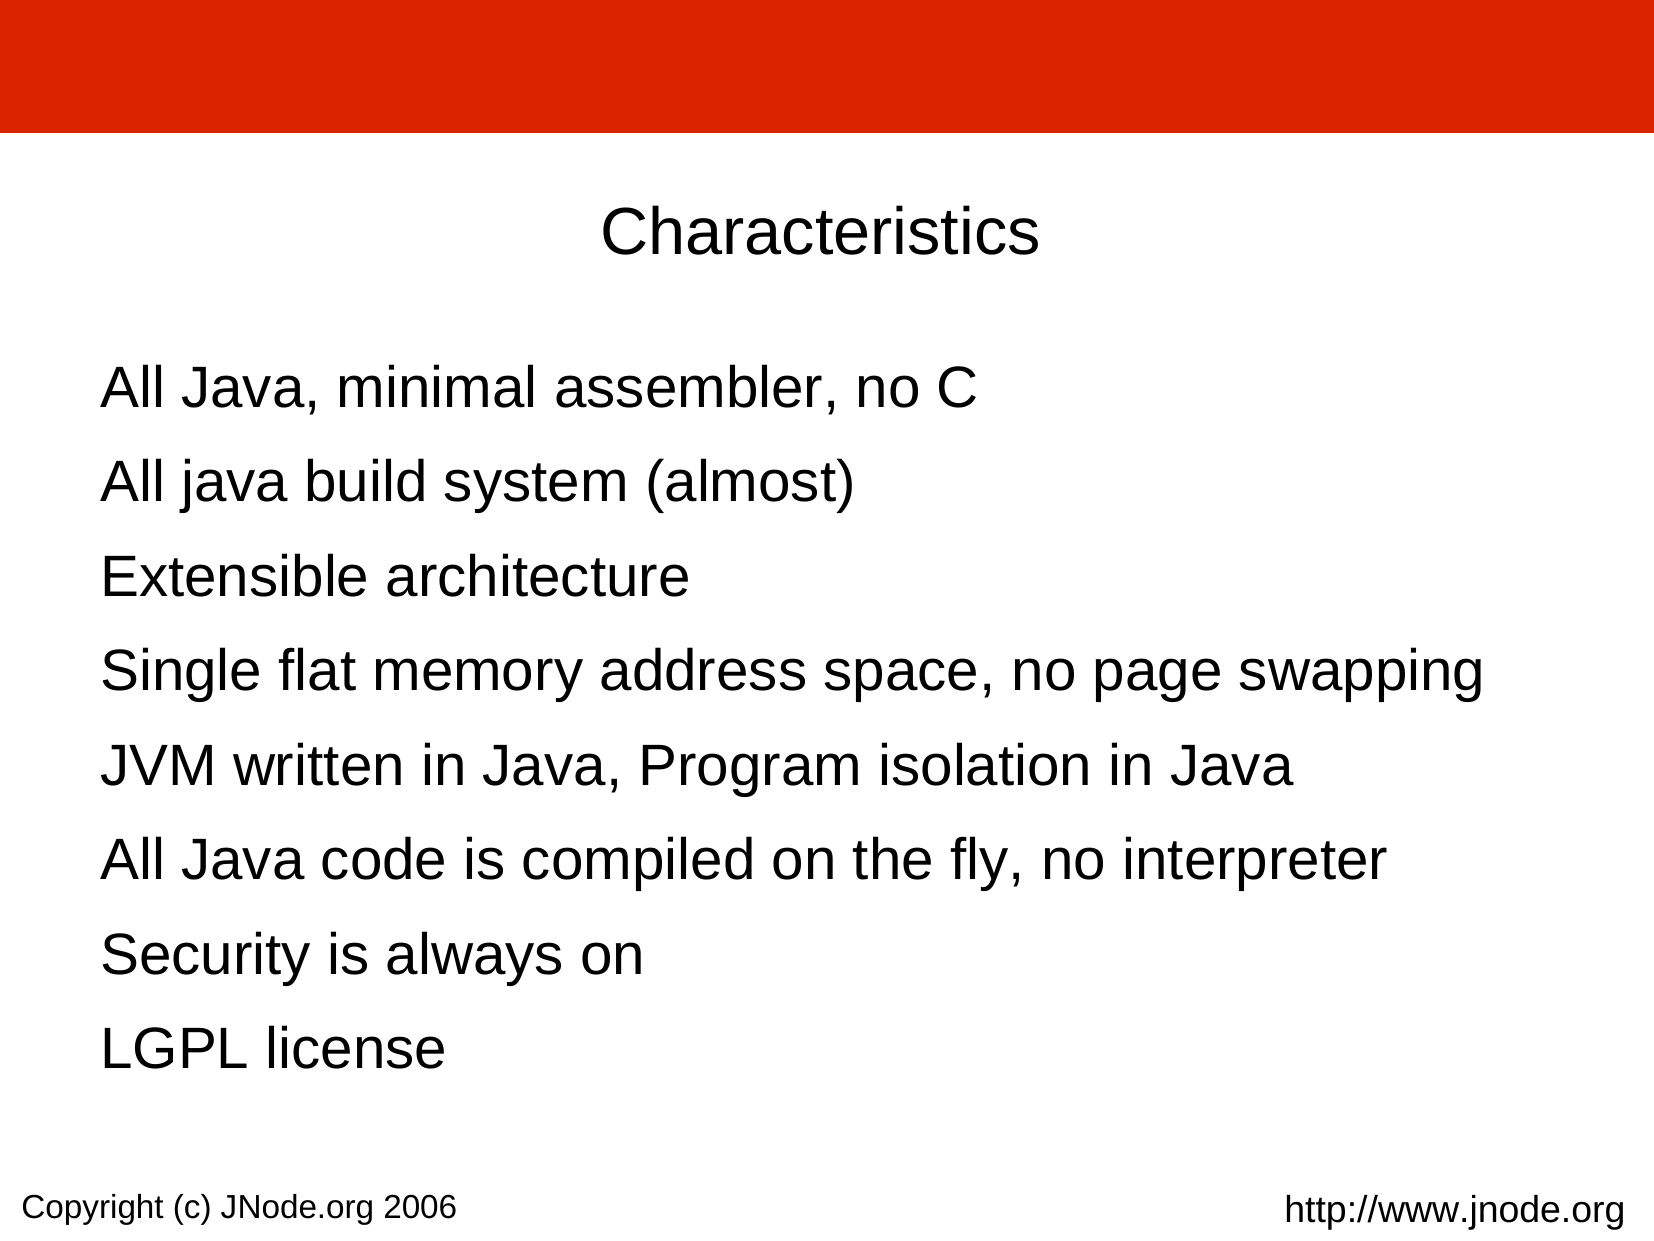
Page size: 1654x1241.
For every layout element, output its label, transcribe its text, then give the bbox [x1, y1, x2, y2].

title Characteristics [76, 147, 1565, 316]
list All Java, minimal assembler, no C All java build system (almost) Extensible architecture Single flat memory address space, no page swapping JVM written in Java, Program isolation in Java All Java code is compiled on the fly, no interpreter Security is always on LGPL license [82, 354, 1571, 1109]
